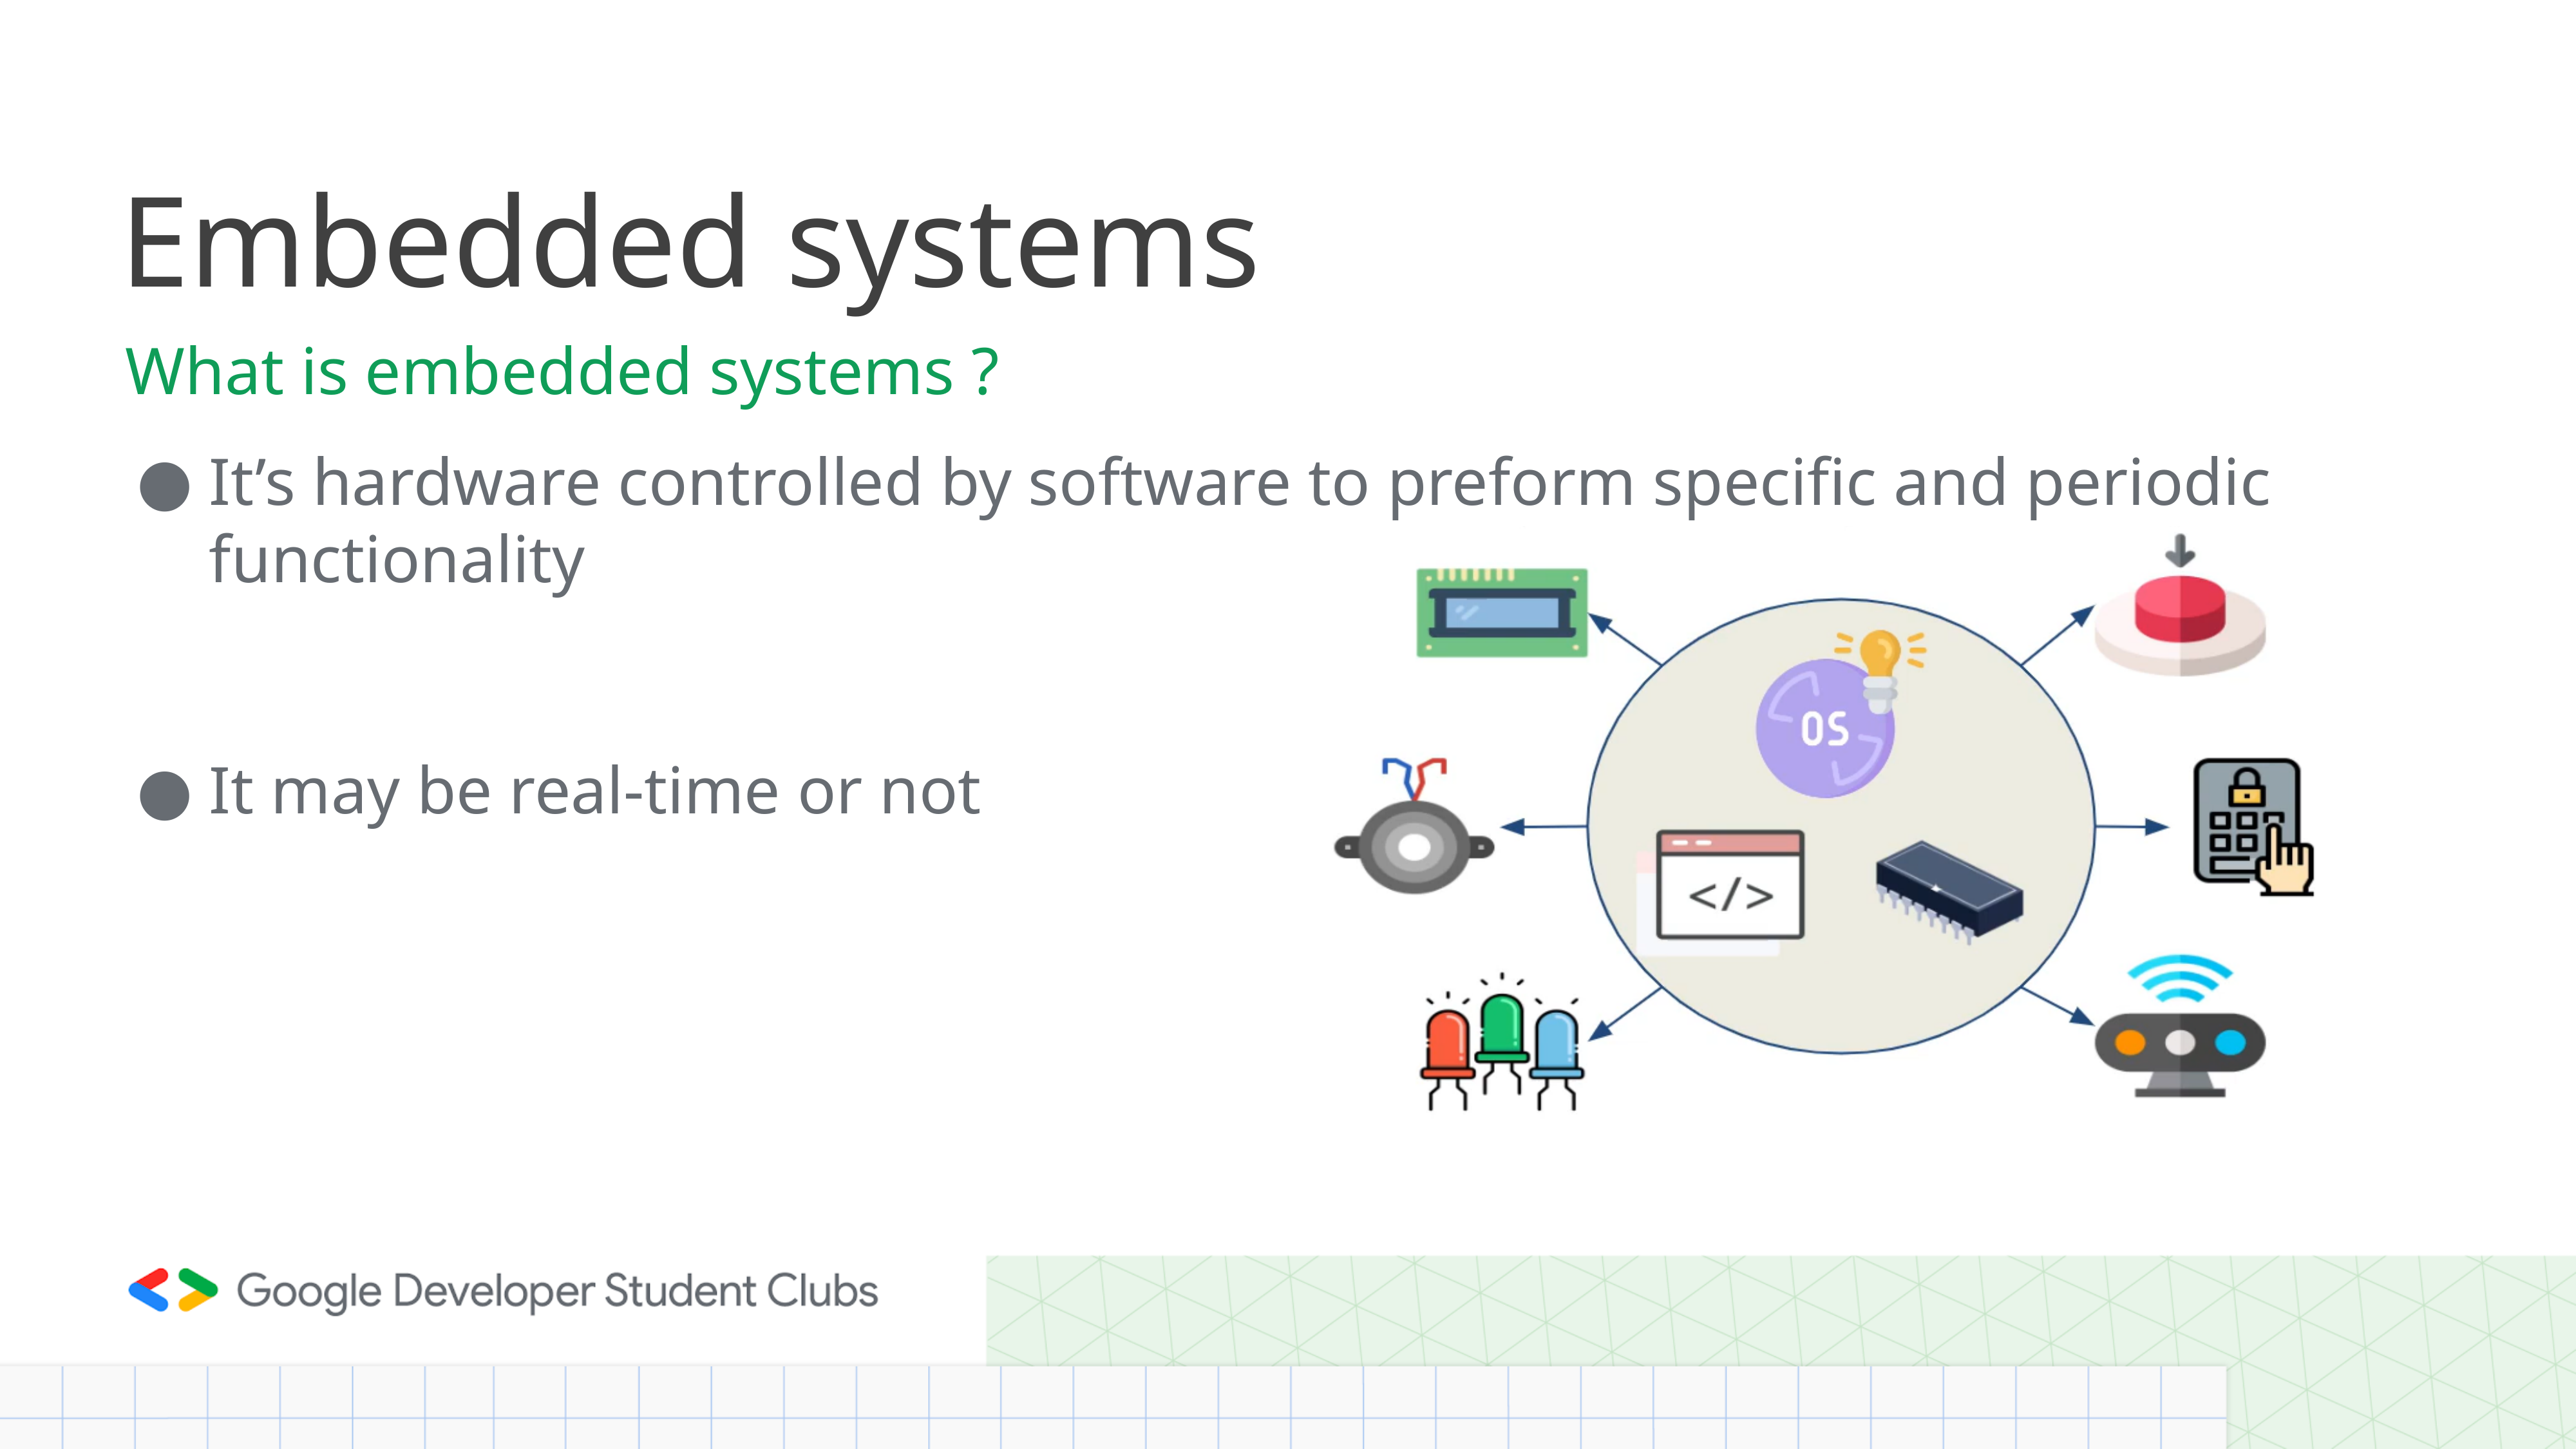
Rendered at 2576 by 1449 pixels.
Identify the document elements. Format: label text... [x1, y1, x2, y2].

picture [0, 0, 2576, 1449]
title Embedded systems [94, 136, 2414, 430]
subtitle What is embedded systems ? [115, 320, 2441, 1180]
list It’s hardware controlled by software to preform specific and periodic functionality It may be real-time or not [127, 1180, 2441, 1282]
